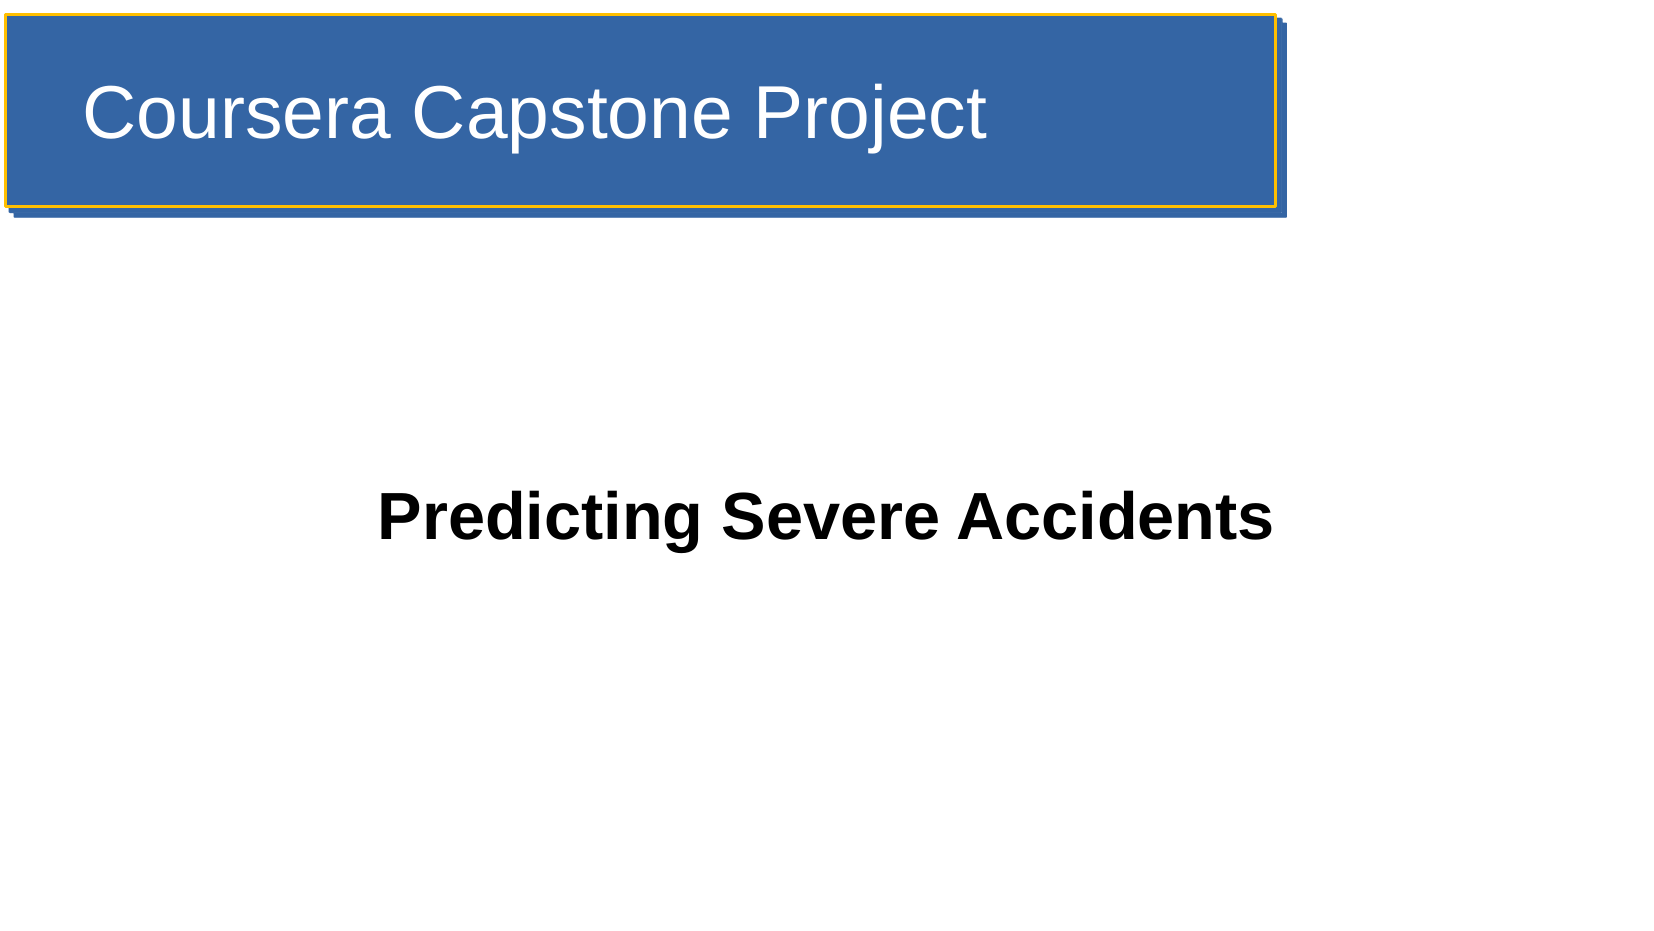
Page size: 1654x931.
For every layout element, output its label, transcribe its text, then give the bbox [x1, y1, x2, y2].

title Coursera Capstone Project [82, 35, 1235, 189]
subtitle Predicting Severe Accidents [88, 236, 1565, 798]
